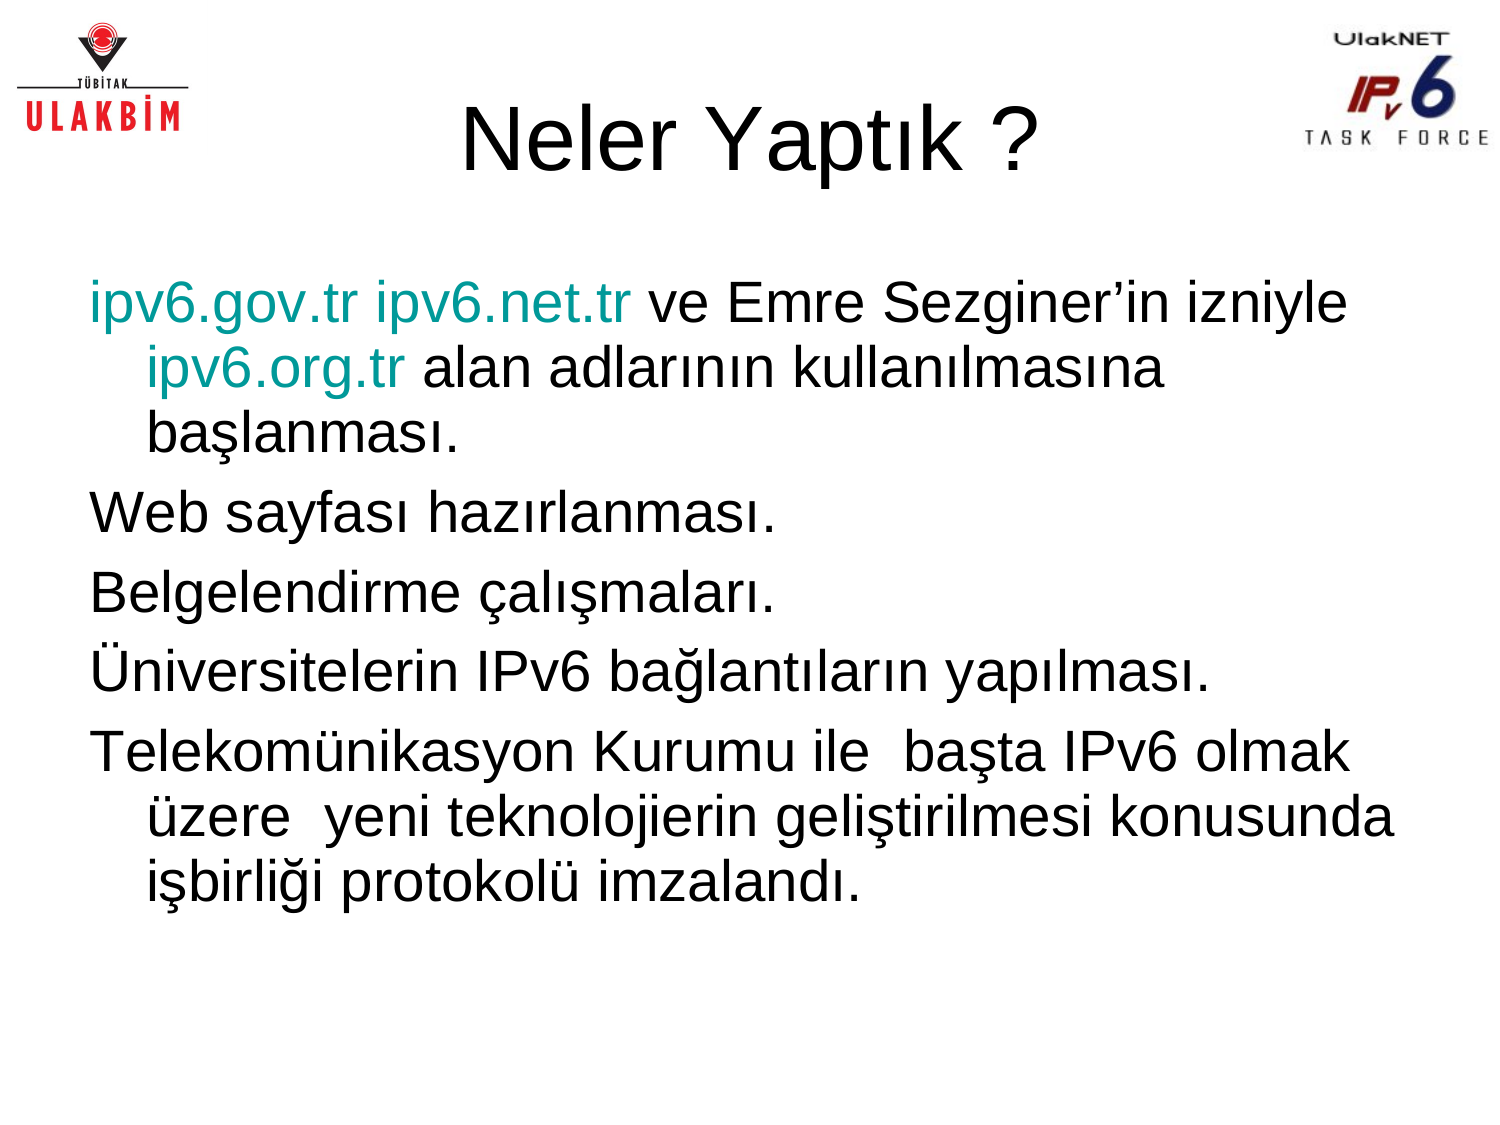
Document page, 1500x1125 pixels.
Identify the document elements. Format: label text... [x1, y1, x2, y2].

picture [1292, 24, 1500, 157]
title Neler Yaptık ? [75, 45, 1426, 233]
picture [0, 0, 208, 155]
list ipv6.gov.tr ipv6.net.tr ve Emre Sezginer’in izniyle ipv6.org.tr alan adlarının kullanılmasına başlanması. Web sayfası hazırlanması. Belgelendirme çalışmaları. Üniversitelerin IPv6 bağlantıların yapılması. Telekomünikasyon Kurumu ile başta IPv6 olmak üzere yeni teknolojierin geliştirilmesi konusunda işbirliği protokolü imzalandı. [75, 262, 1426, 1125]
